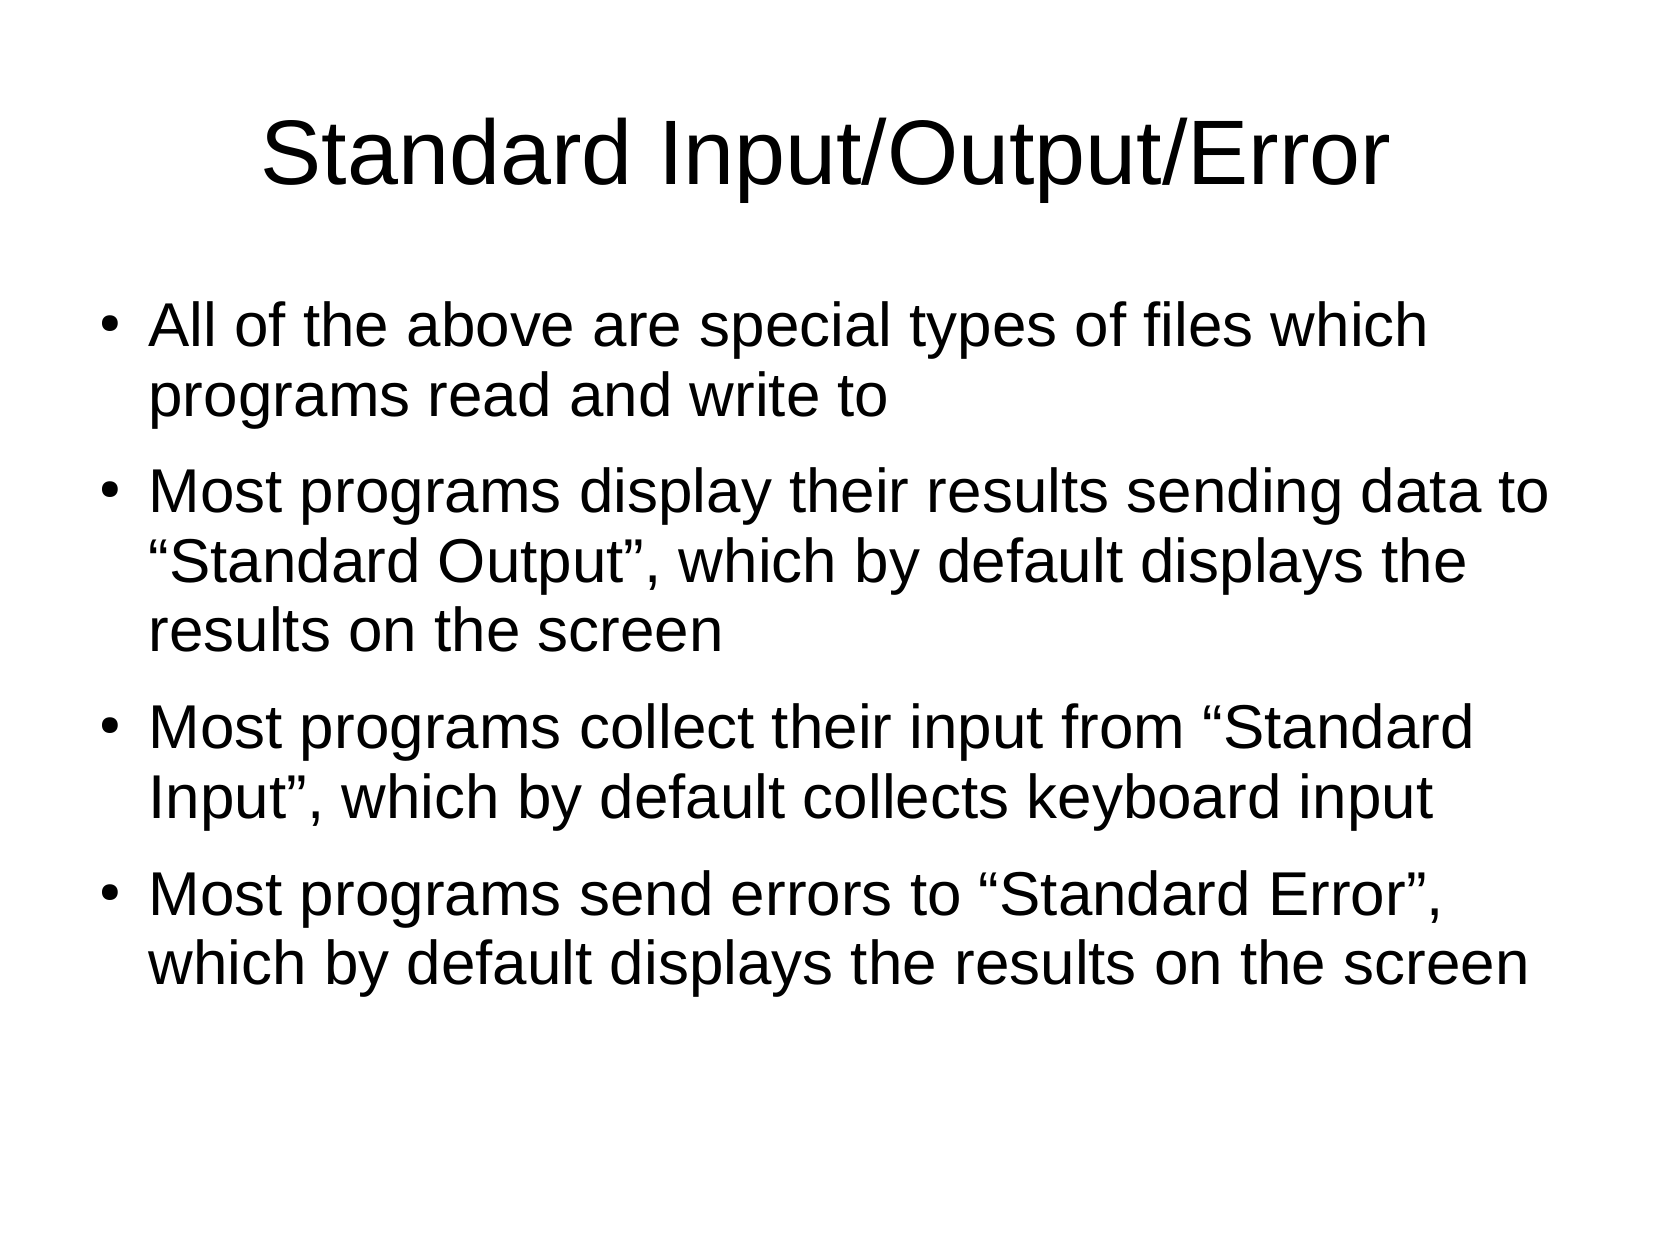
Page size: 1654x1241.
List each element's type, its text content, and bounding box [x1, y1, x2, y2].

title Standard Input/Output/Error [82, 49, 1571, 257]
list All of the above are special types of files which programs read and write to Most programs display their results sending data to “Standard Output”, which by default displays the results on the screen Most programs collect their input from “Standard Input”, which by default collects keyboard input Most programs send errors to “Standard Error”, which by default displays the results on the screen [82, 290, 1571, 1010]
